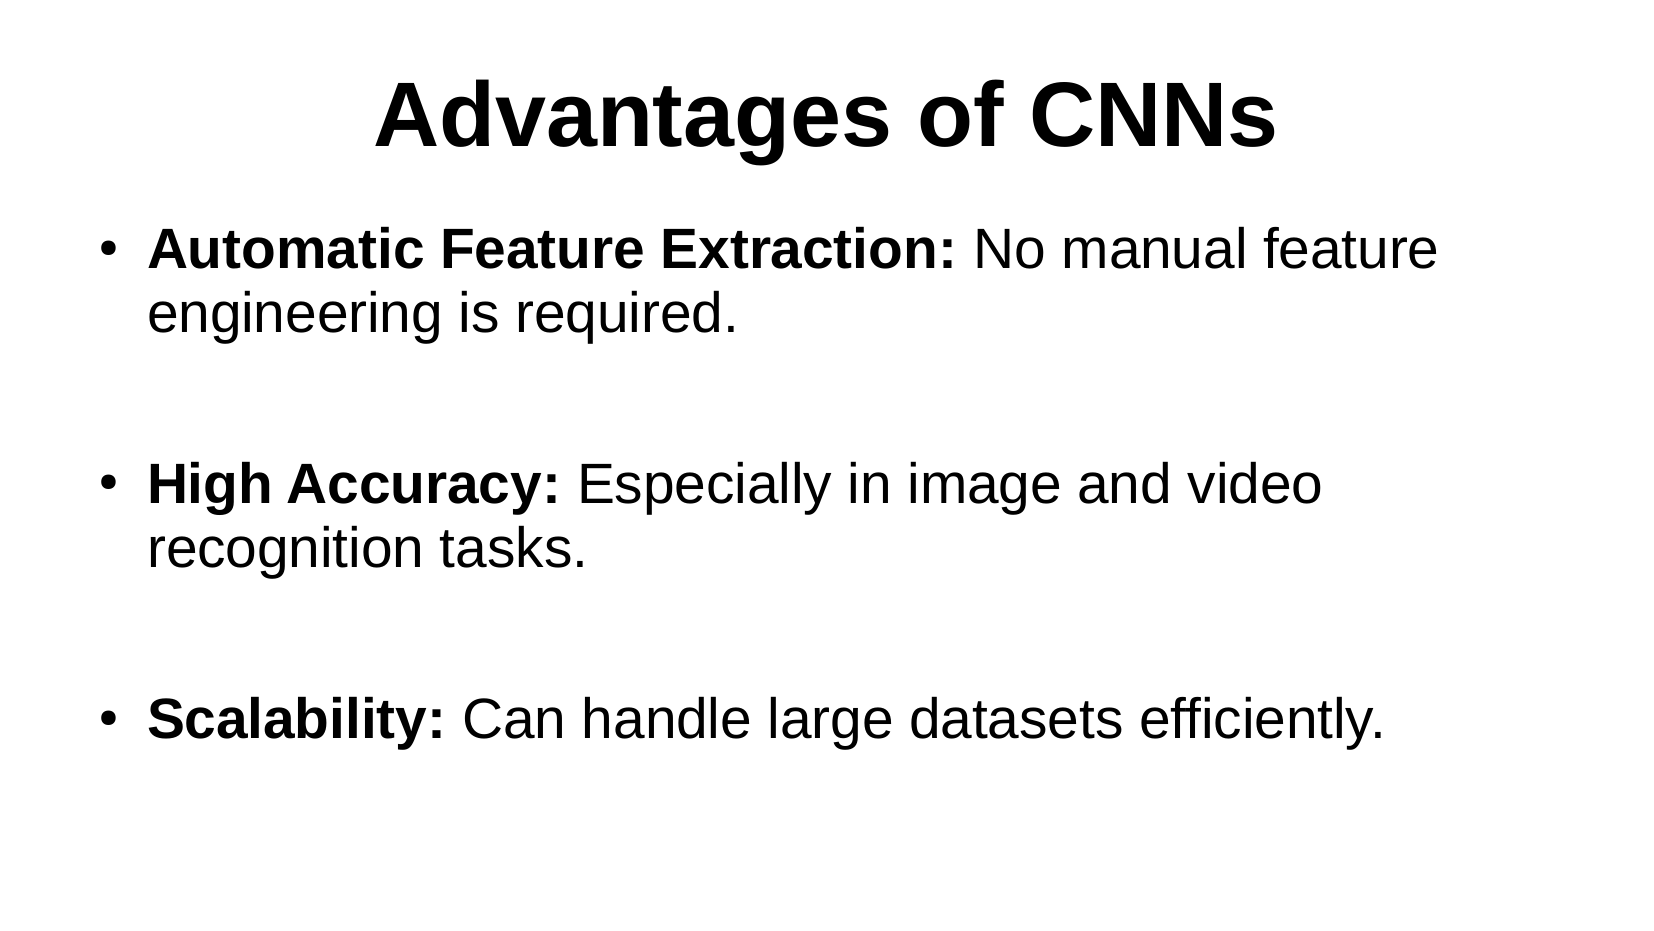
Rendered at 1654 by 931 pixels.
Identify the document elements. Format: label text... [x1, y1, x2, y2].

list Automatic Feature Extraction: No manual feature engineering is required. High Accuracy: Especially in image and video recognition tasks. Scalability: Can handle large datasets efficiently. [82, 217, 1571, 758]
title Advantages of CNNs [82, 37, 1571, 193]
